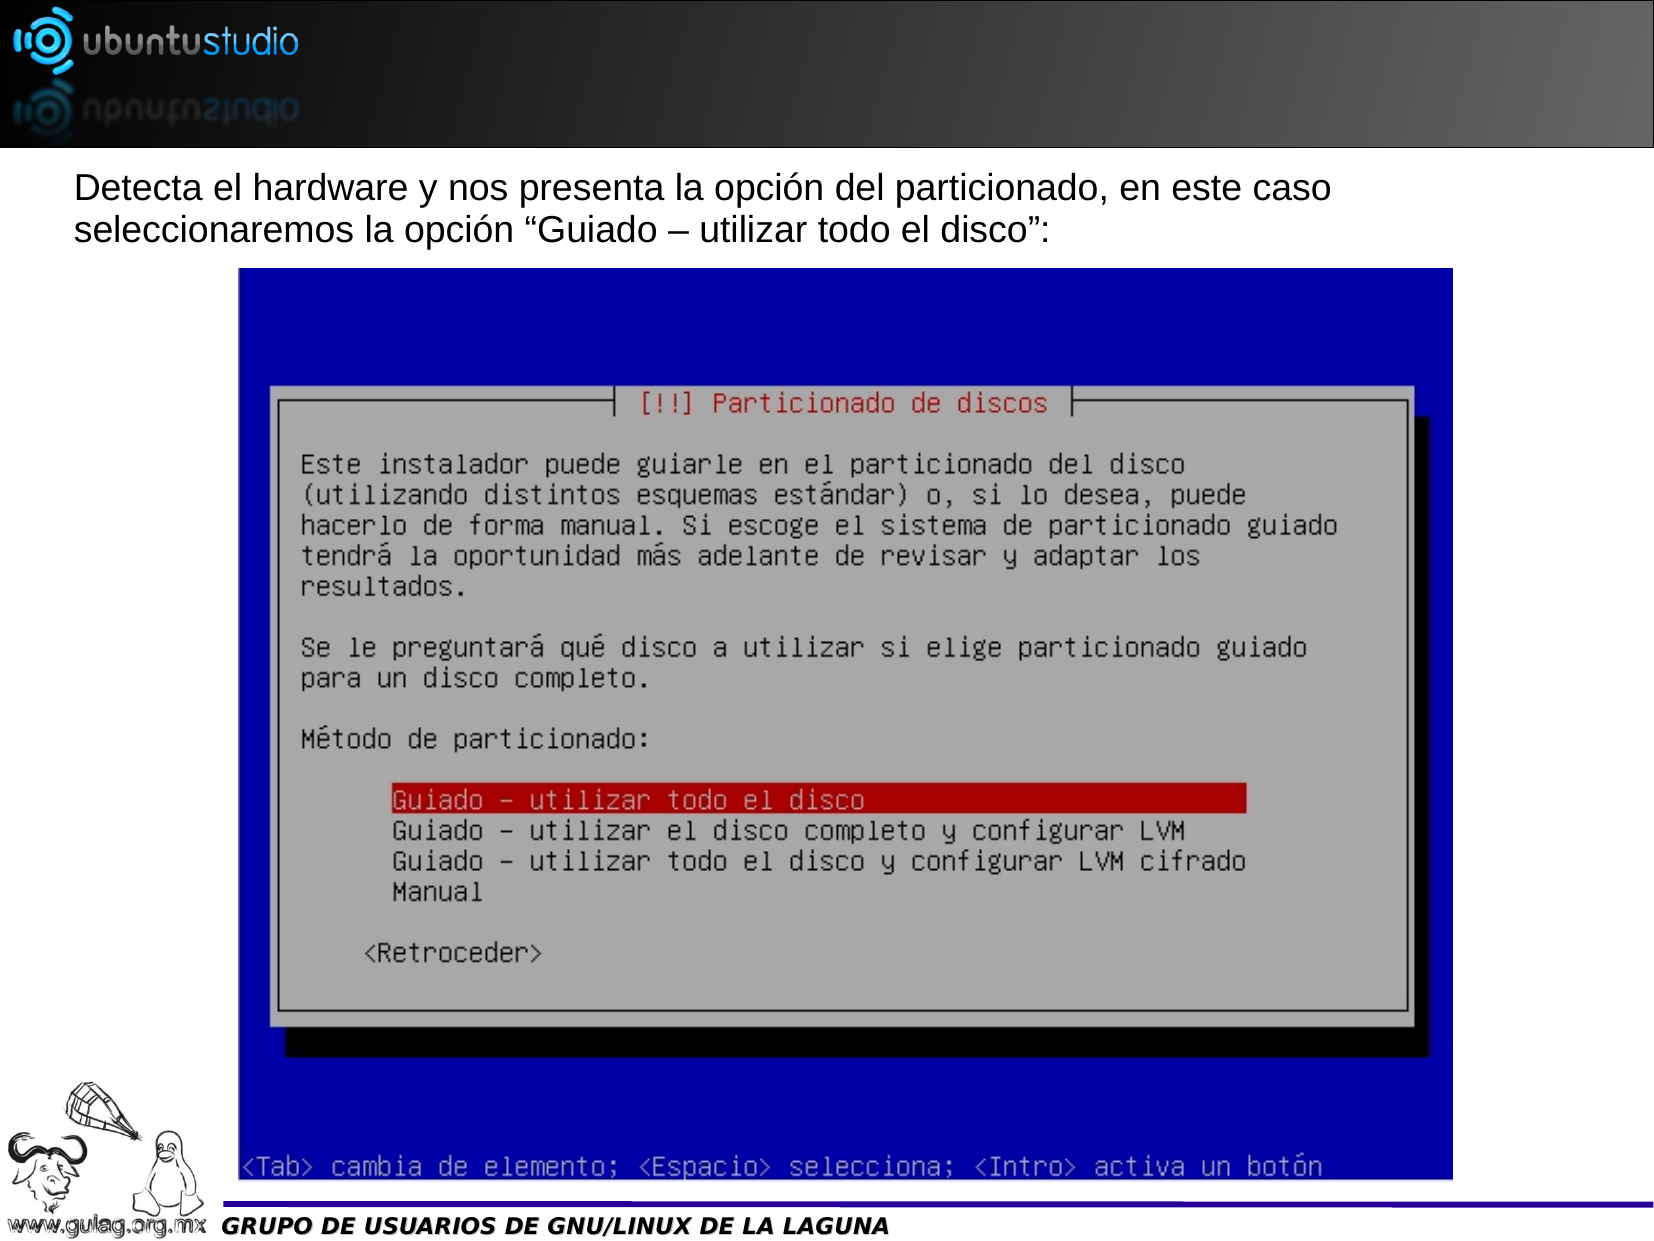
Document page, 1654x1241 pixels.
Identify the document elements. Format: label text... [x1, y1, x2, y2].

picture [11, 5, 300, 148]
picture [5, 1079, 207, 1241]
text_box GRUPO DE USUARIOS DE GNU/LINUX DE LA LAGUNA [207, 1205, 906, 1241]
text_box [0, 0, 1654, 148]
text_box Detecta el hardware y nos presenta la opción del particionado, en este caso seleccionaremos la opción “Guiado – utilizar todo el disco”: [59, 159, 1547, 278]
picture [238, 268, 1453, 1182]
